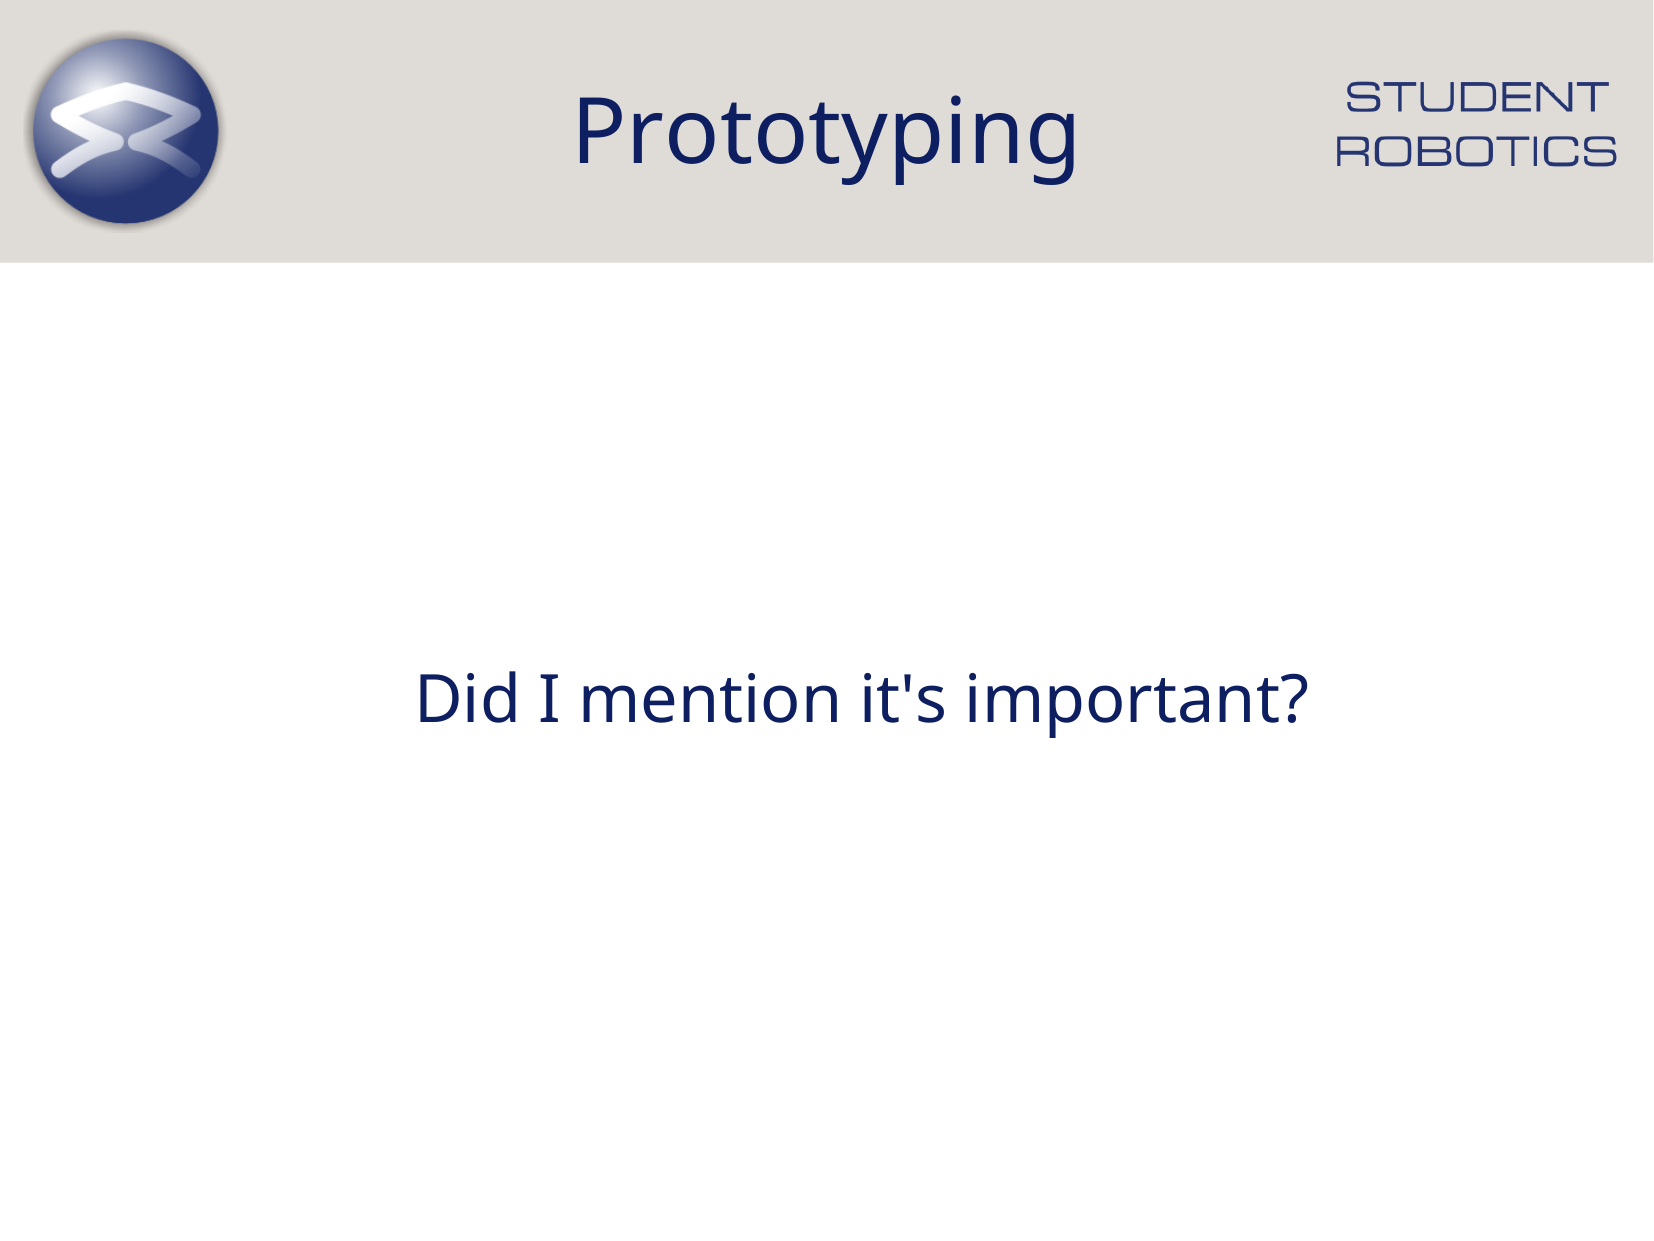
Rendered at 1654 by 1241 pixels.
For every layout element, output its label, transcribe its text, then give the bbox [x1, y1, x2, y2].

title Prototyping [82, 0, 1571, 257]
list Did I mention it's important? [82, 290, 1571, 1109]
picture [1571, 68, 1633, 174]
picture [9, 19, 82, 245]
